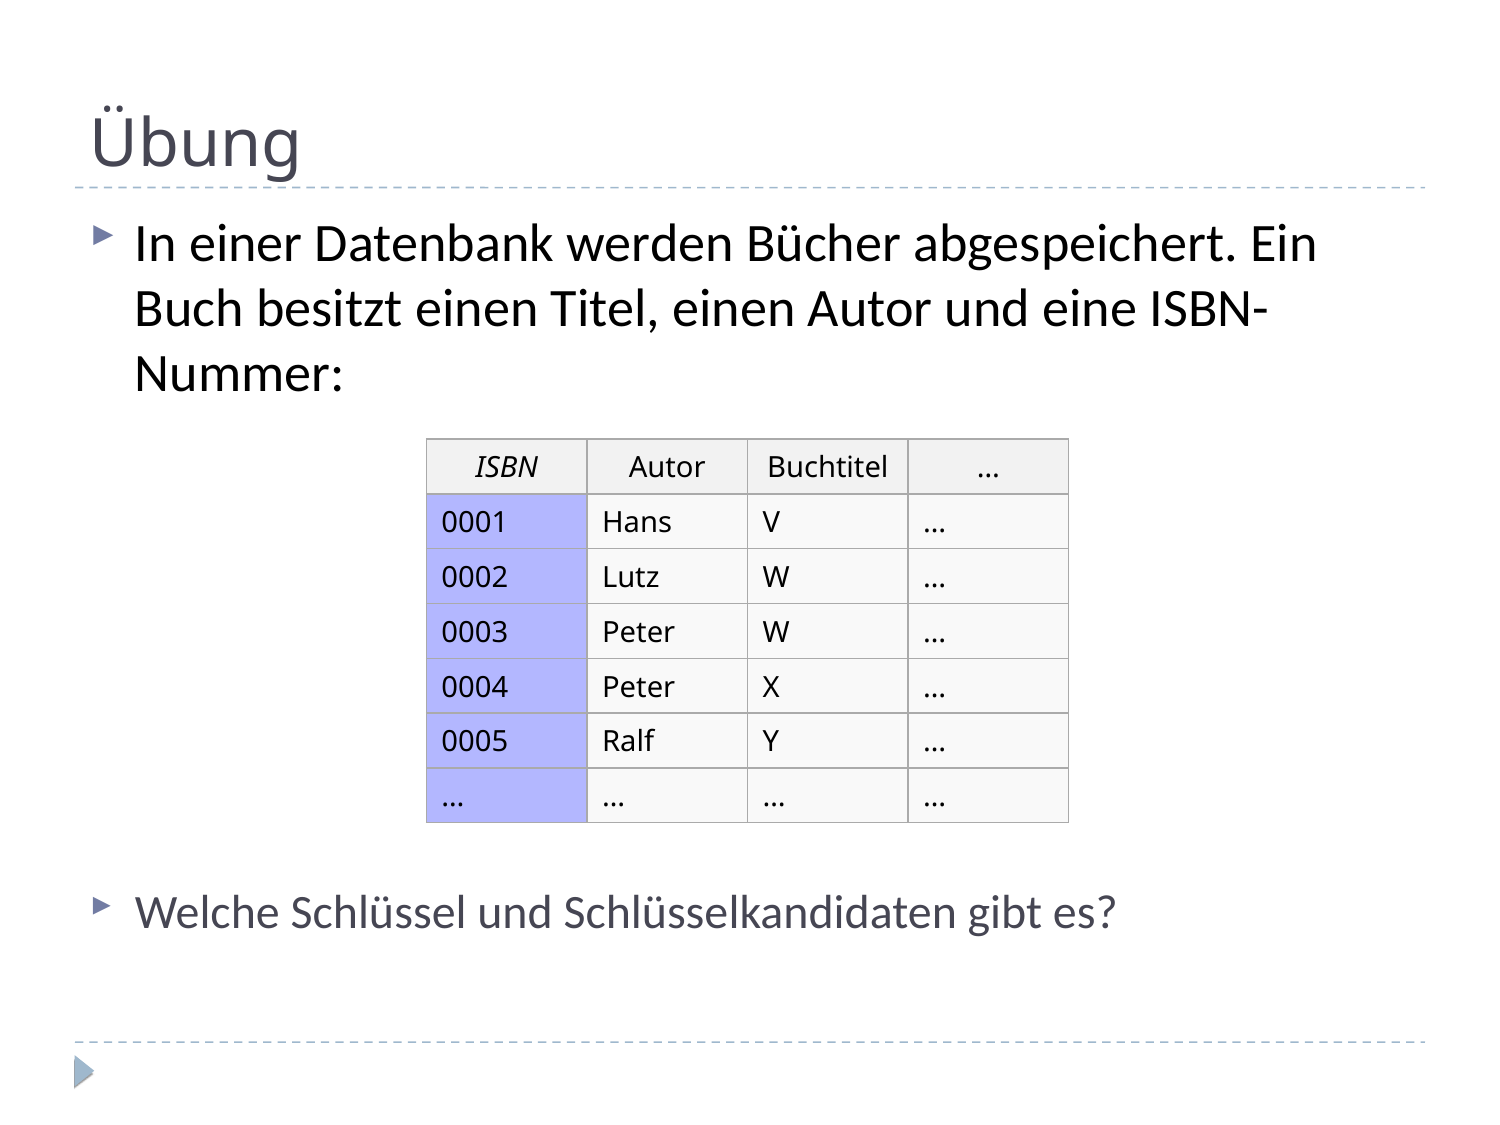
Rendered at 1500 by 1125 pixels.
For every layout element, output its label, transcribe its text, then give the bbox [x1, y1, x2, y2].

table_cell … [909, 769, 1068, 822]
table_cell … [909, 549, 1068, 603]
table_cell … [909, 714, 1068, 767]
table_cell … [909, 659, 1068, 712]
table_cell 0002 [427, 549, 586, 603]
table_header Autor [588, 440, 747, 493]
table_cell Ralf [588, 714, 747, 767]
table_cell 0004 [427, 659, 586, 712]
table_cell Peter [588, 604, 747, 658]
table_cell … [427, 769, 586, 822]
table_cell … [909, 604, 1068, 658]
table_cell … [588, 769, 747, 822]
table_cell Peter [588, 659, 747, 712]
table_cell 0005 [427, 714, 586, 767]
table_cell … [909, 495, 1068, 548]
table_cell 0003 [427, 604, 586, 658]
table_header … [909, 440, 1068, 493]
title Übung [75, 24, 1425, 188]
table_cell … [748, 769, 907, 822]
list In einer Datenbank werden Bücher abgespeichert. Ein Buch besitzt einen Titel, einen Autor und eine ISBN-Nummer: Welche Schlüssel und Schlüsselkandidaten gibt es? [75, 200, 1425, 1010]
table_cell V [748, 495, 907, 548]
table_cell X [748, 659, 907, 712]
table_header ISBN [427, 440, 586, 493]
table_cell 0001 [427, 495, 586, 548]
table_cell Hans [588, 495, 747, 548]
table_header Buchtitel [748, 440, 907, 493]
table_cell Lutz [588, 549, 747, 603]
table_cell W [748, 604, 907, 658]
table_cell W [748, 549, 907, 603]
table_cell Y [748, 714, 907, 767]
